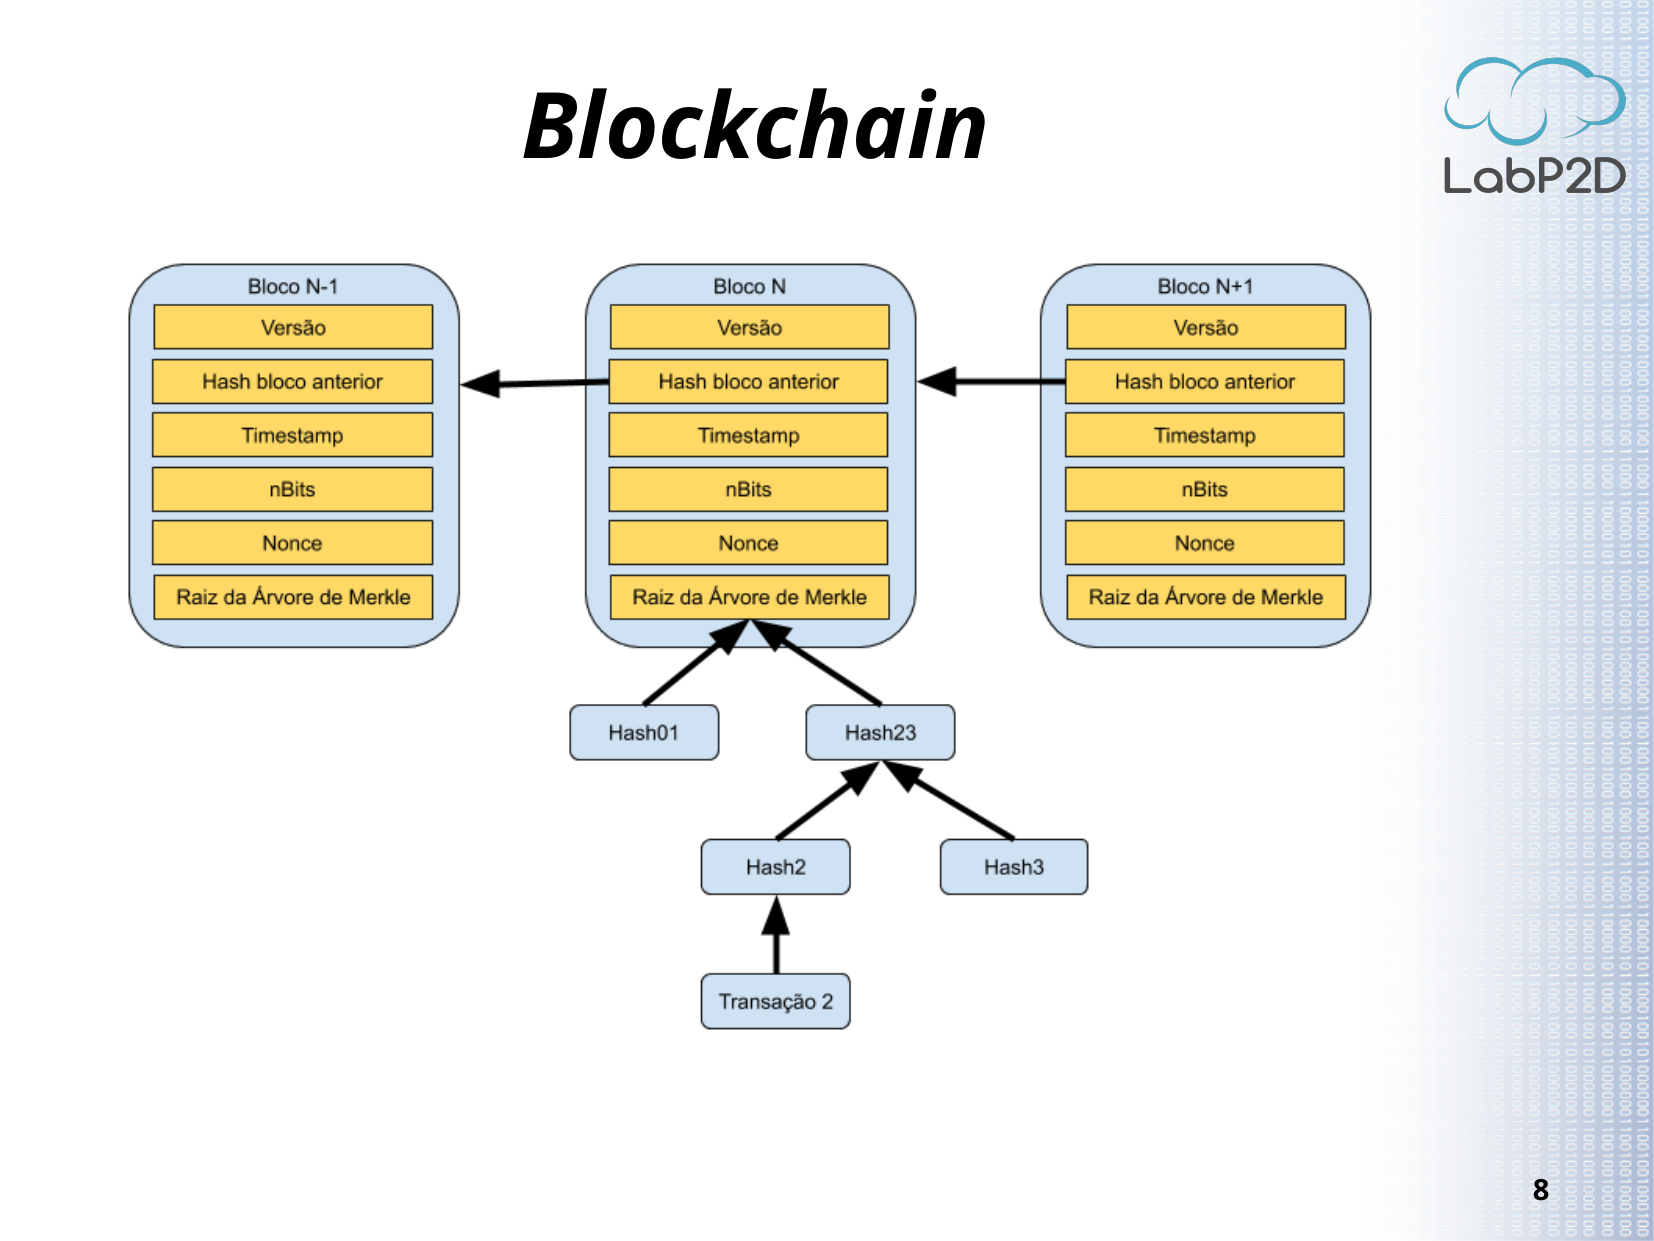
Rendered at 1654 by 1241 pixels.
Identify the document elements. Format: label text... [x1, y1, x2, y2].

title Blockchain [82, 16, 1453, 231]
picture [35, 1, 1654, 1240]
